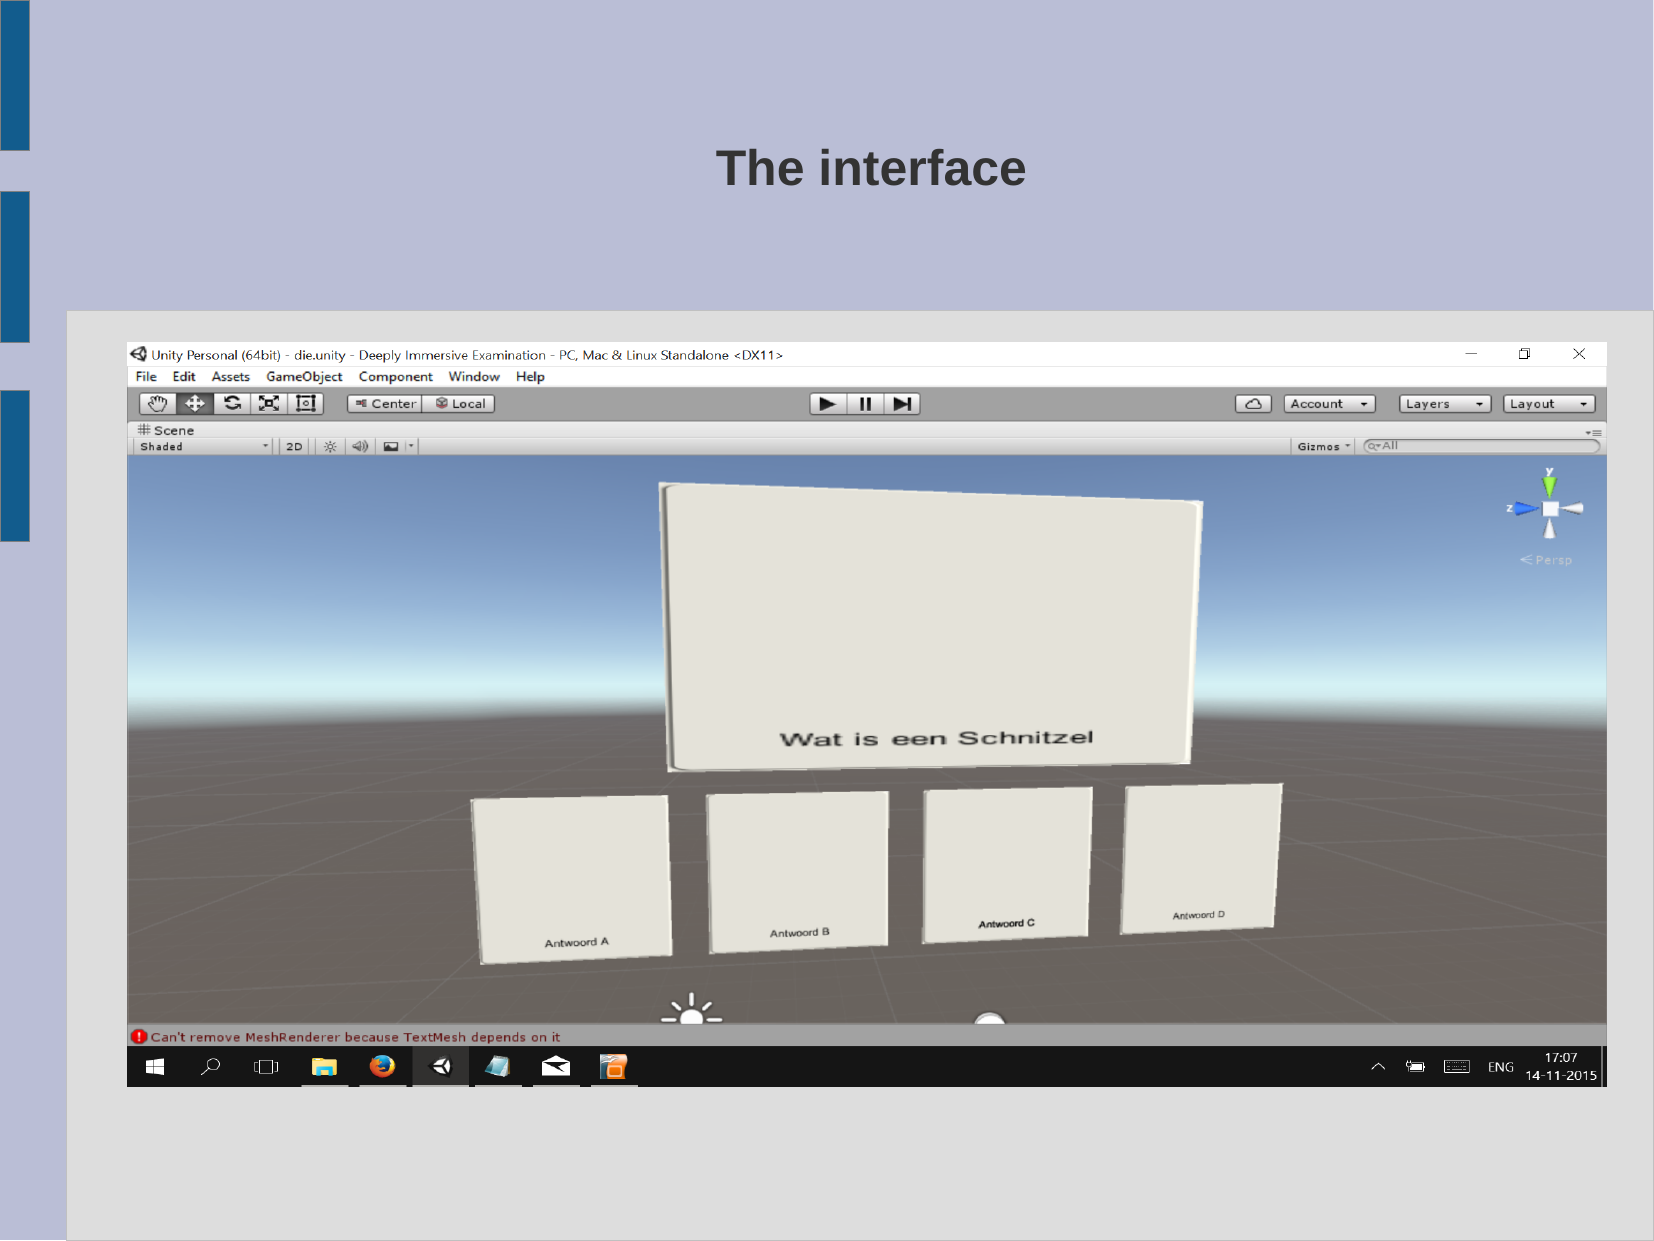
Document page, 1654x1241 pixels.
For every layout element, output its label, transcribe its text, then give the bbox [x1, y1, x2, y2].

title The interface [165, 64, 1578, 272]
picture [127, 342, 1607, 1087]
